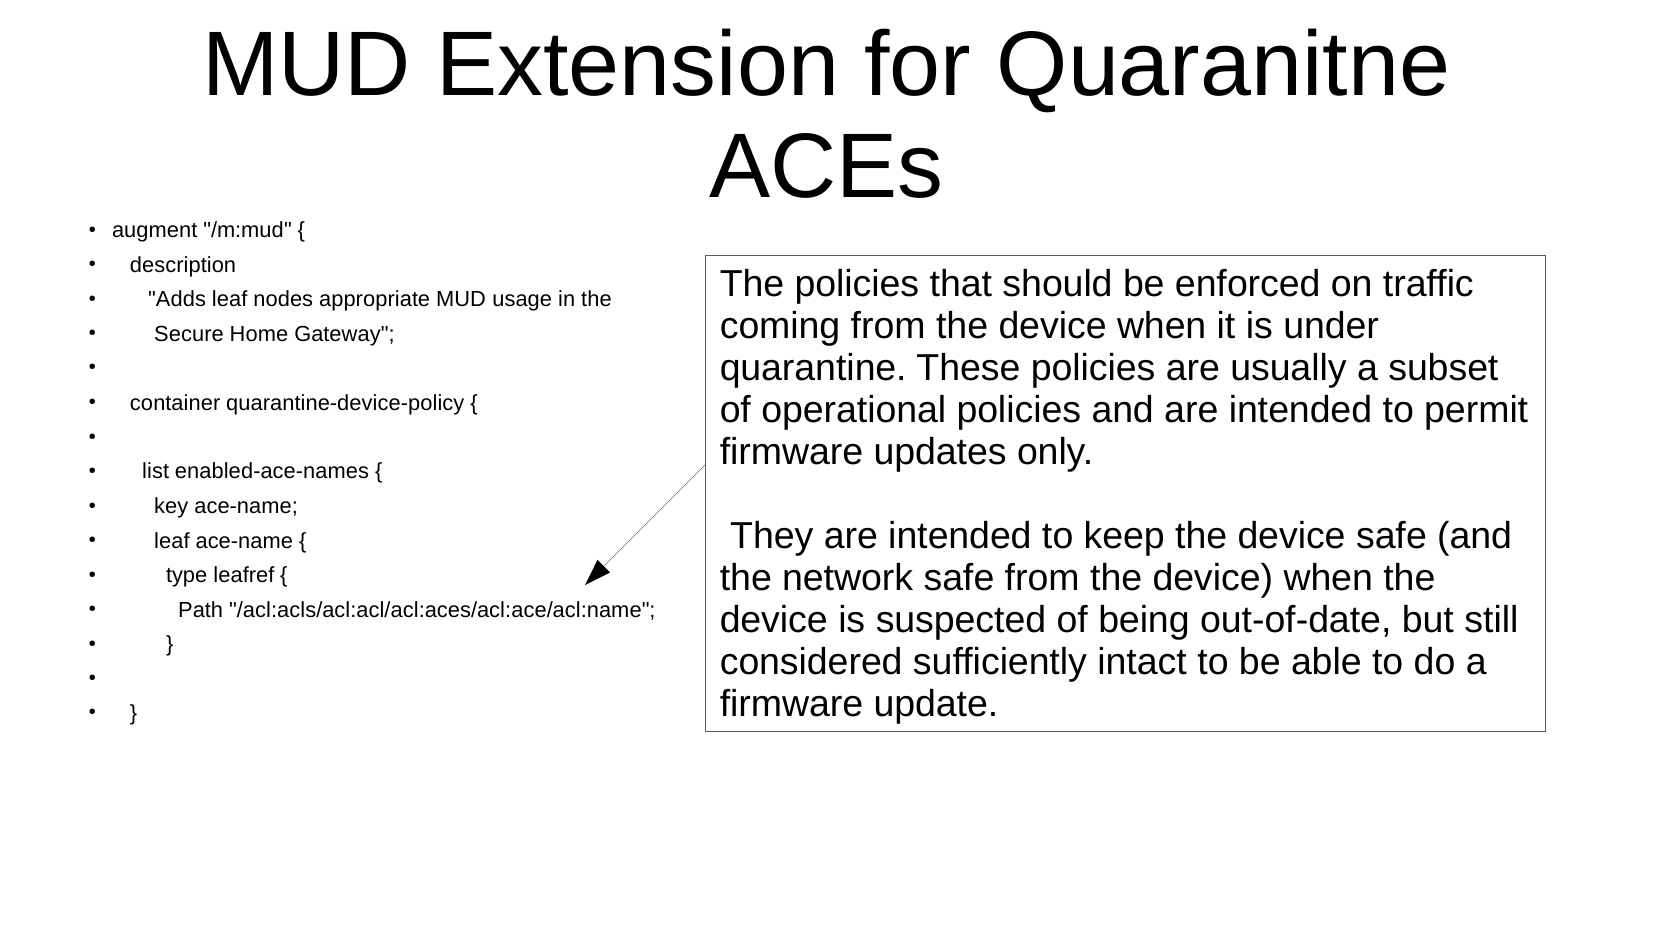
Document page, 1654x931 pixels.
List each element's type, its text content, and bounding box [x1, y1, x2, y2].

title MUD Extension for Quaranitne ACEs [82, 12, 1571, 218]
text_box The policies that should be enforced on traffic coming from the device when it is under quarantine. These policies are usually a subset of operational policies and are intended to permit firmware updates only. They are intended to keep the device safe (and the network safe from the device) when the device is suspected of being out-of-date, but still considered sufficiently intact to be able to do a firmware update. [705, 255, 1546, 732]
list augment "/m:mud" { description "Adds leaf nodes appropriate MUD usage in the Secure Home Gateway"; container quarantine-device-policy { list enabled-ace-names { key ace-name; leaf ace-name { type leafref { Path "/acl:acls/acl:acl/acl:aces/acl:ace/acl:name"; } } [82, 217, 661, 758]
